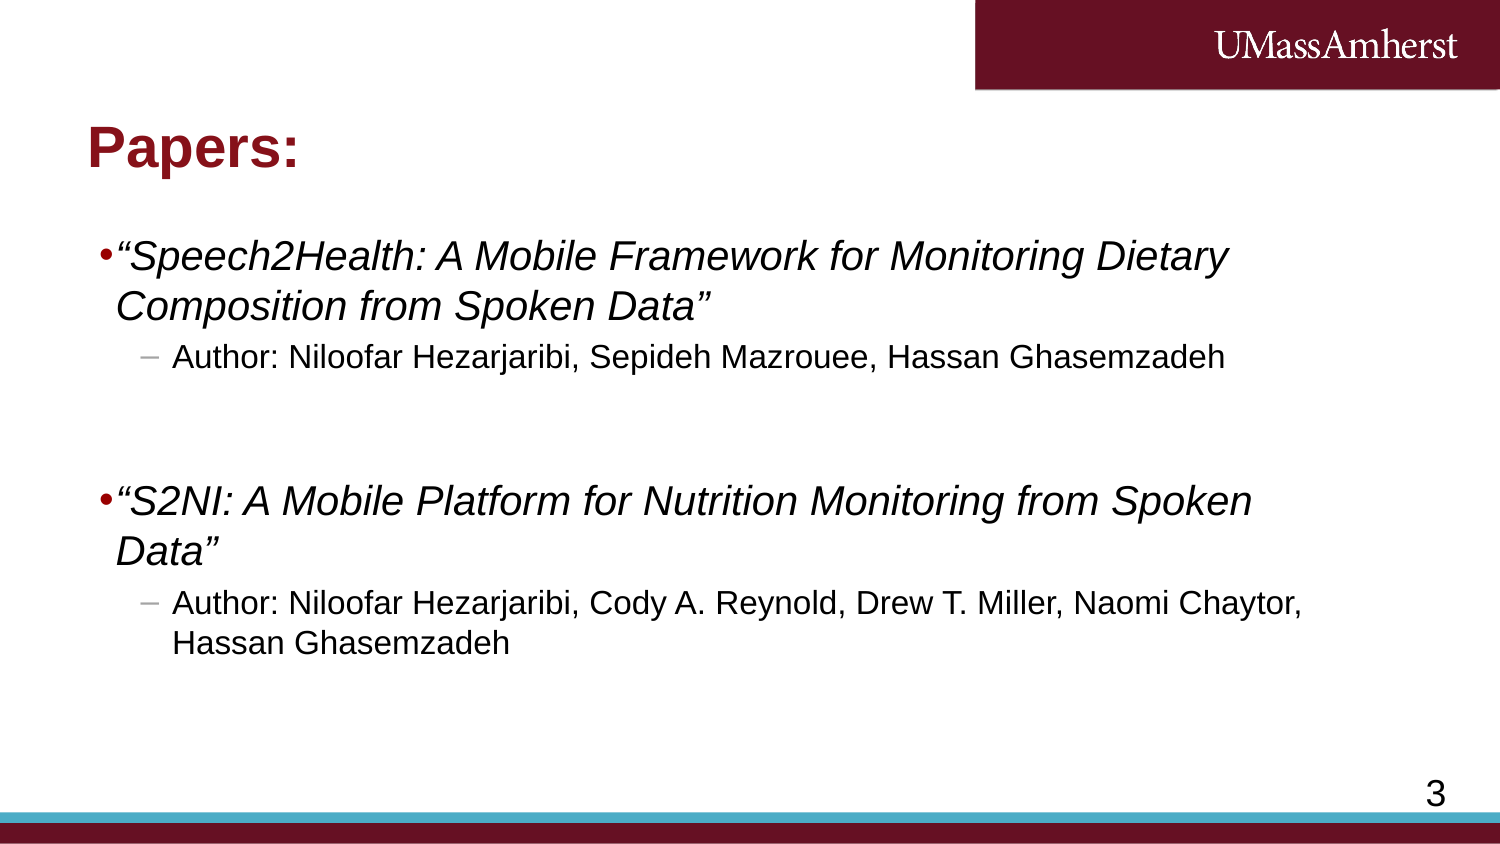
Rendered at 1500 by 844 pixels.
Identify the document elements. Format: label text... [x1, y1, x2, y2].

text_box “Speech2Health: A Mobile Framework for Monitoring Dietary Composition from Spoken Data” Author: Niloofar Hezarjaribi, Sepideh Mazrouee, Hassan Ghasemzadeh “S2NI: A Mobile Platform for Nutrition Monitoring from Spoken Data” Author: Niloofar Hezarjaribi, Cody A. Reynold, Drew T. Miller, Naomi Chaytor, Hassan Ghasemzadeh [63, 213, 1374, 754]
text_box <number> [1111, 769, 1462, 814]
picture [1214, 28, 1458, 59]
text_box Papers: [72, 53, 1273, 195]
